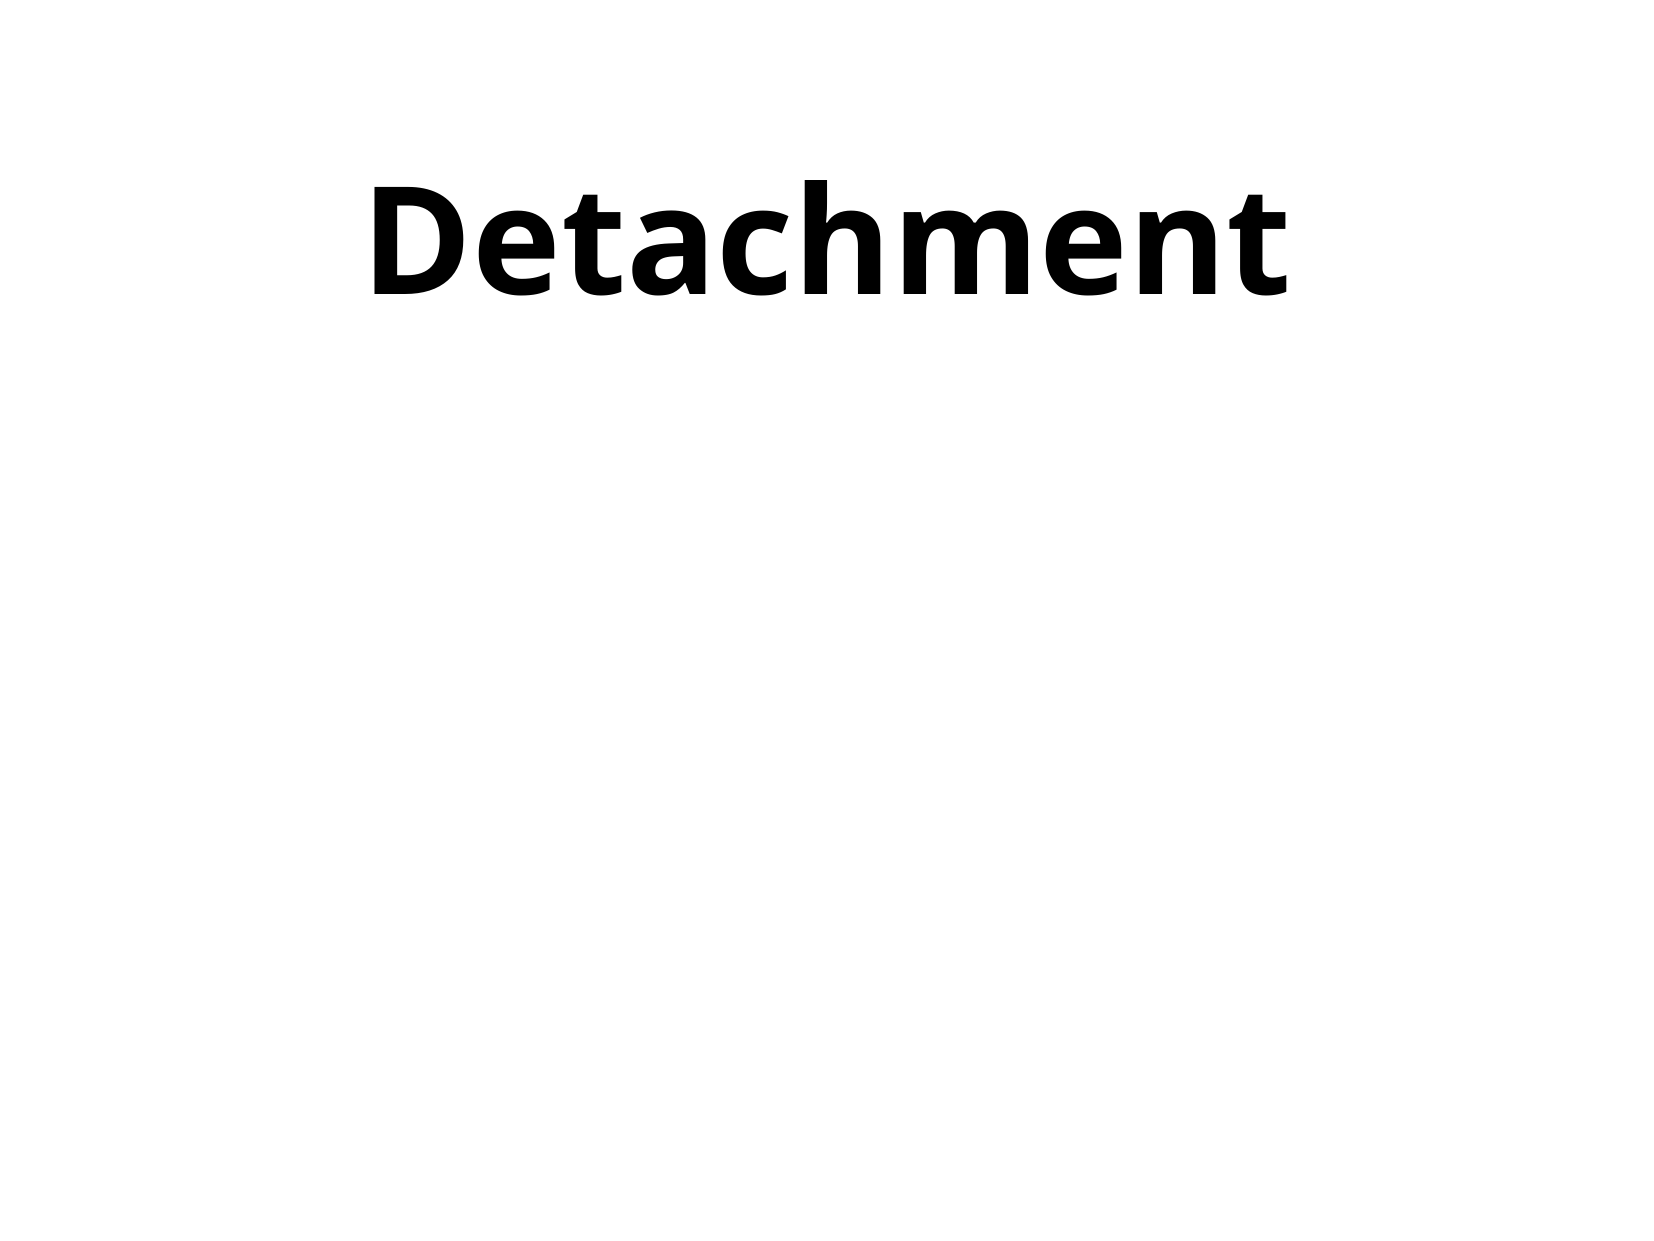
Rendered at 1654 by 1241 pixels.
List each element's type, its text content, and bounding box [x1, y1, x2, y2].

title Detachment [59, 59, 1595, 414]
